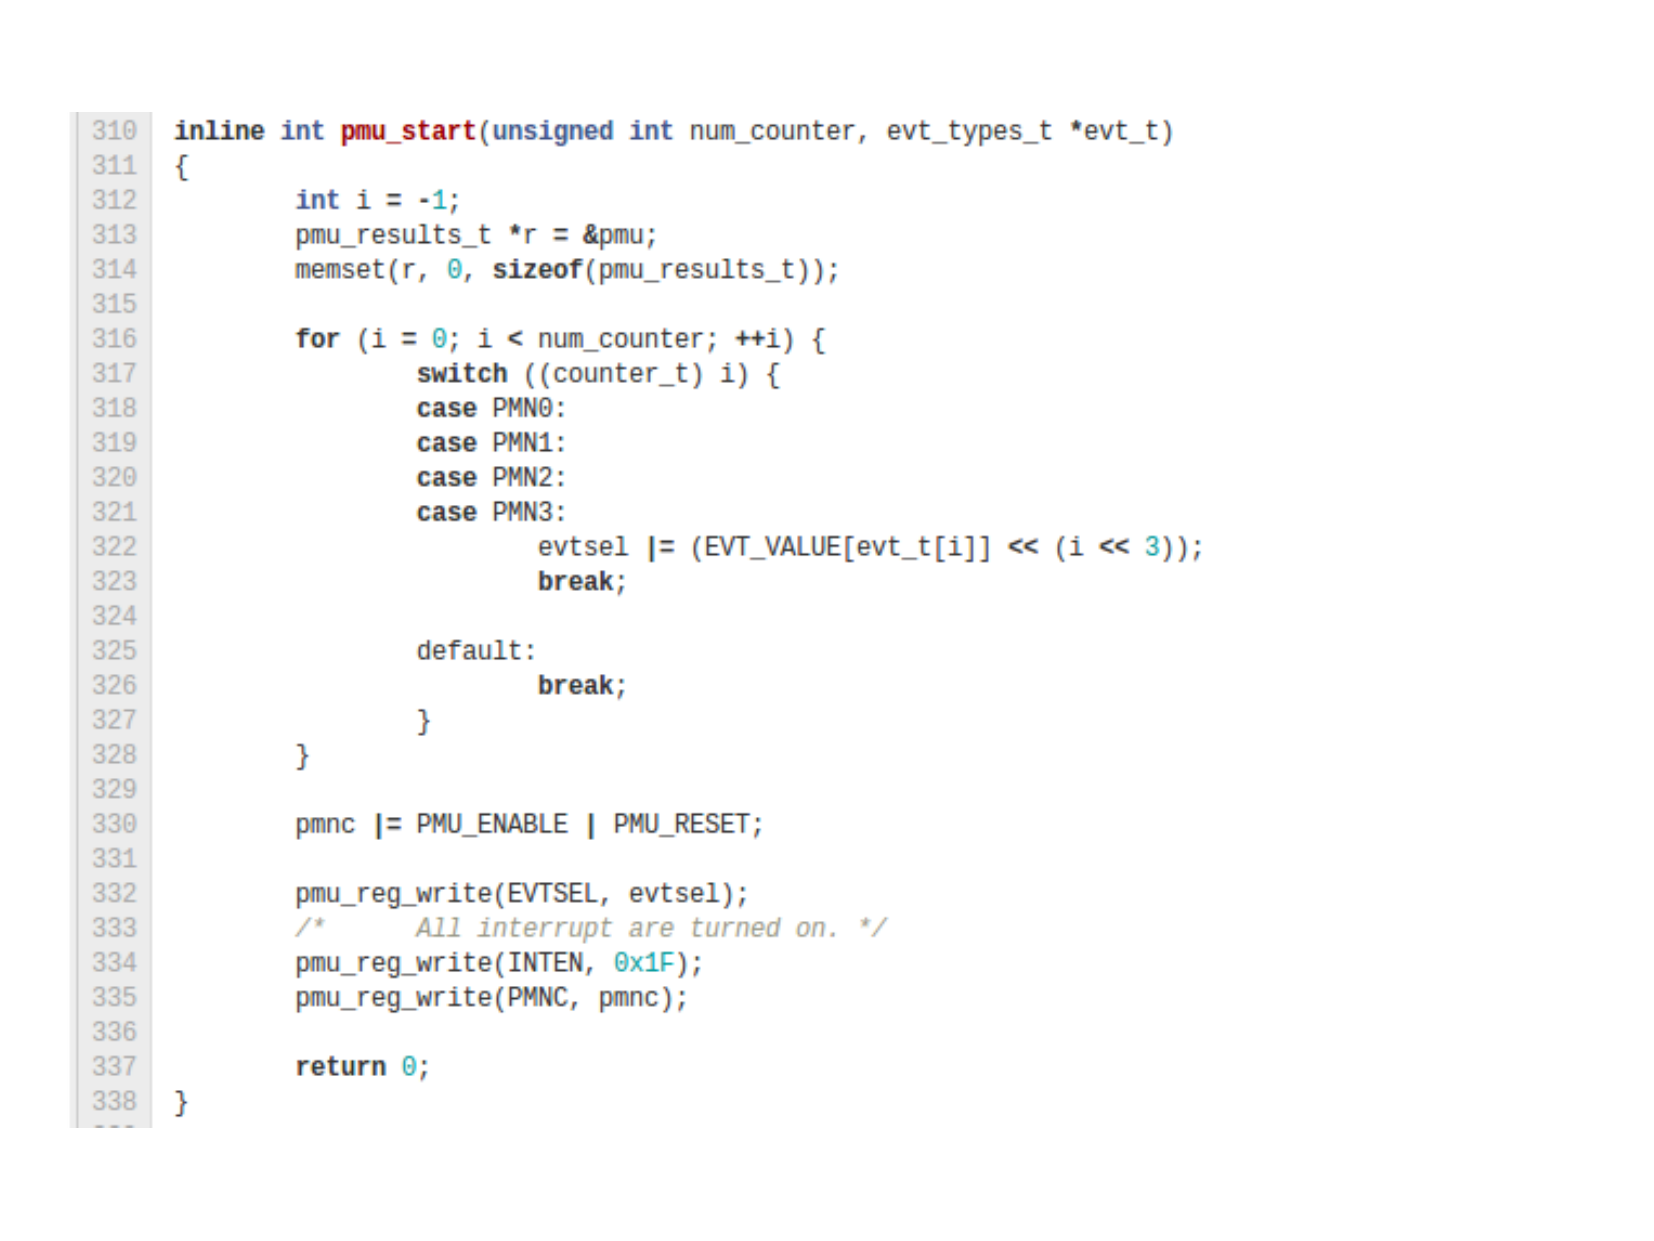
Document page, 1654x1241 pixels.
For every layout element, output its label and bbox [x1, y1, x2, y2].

picture [66, 112, 1238, 1128]
